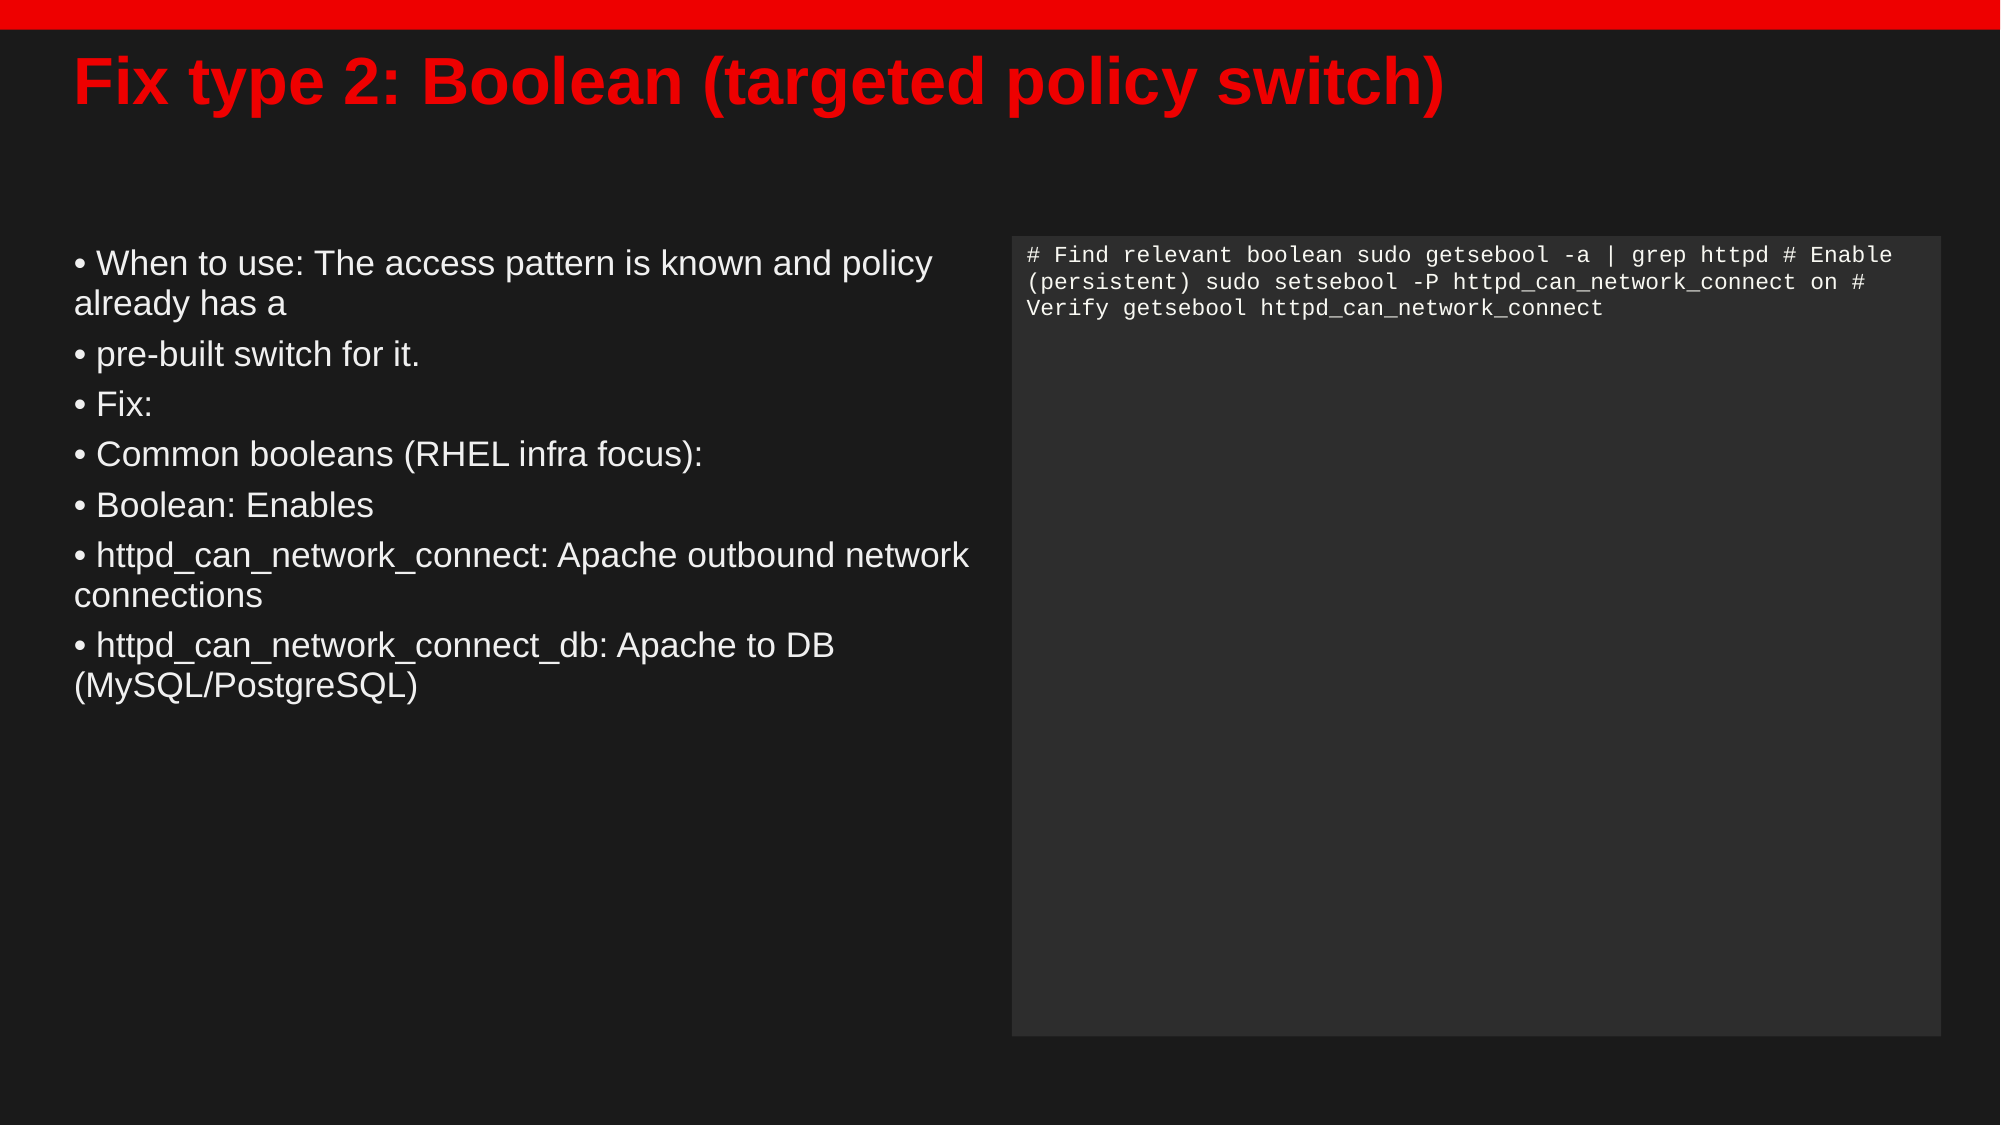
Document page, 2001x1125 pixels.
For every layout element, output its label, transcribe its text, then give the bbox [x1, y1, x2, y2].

text_box [0, 0, 2001, 30]
text_box • When to use: The access pattern is known and policy already has a • pre-built switch for it. • Fix: • Common booleans (RHEL infra focus): • Boolean: Enables • httpd_can_network_connect: Apache outbound network connections • httpd_can_network_connect_db: Apache to DB (MySQL/PostgreSQL) [59, 236, 989, 1037]
text_box # Find relevant boolean sudo getsebool -a | grep httpd # Enable (persistent) sudo setsebool -P httpd_can_network_connect on # Verify getsebool httpd_can_network_connect [1011, 236, 1942, 1037]
text_box Fix type 2: Boolean (targeted policy switch) [59, 36, 1942, 208]
